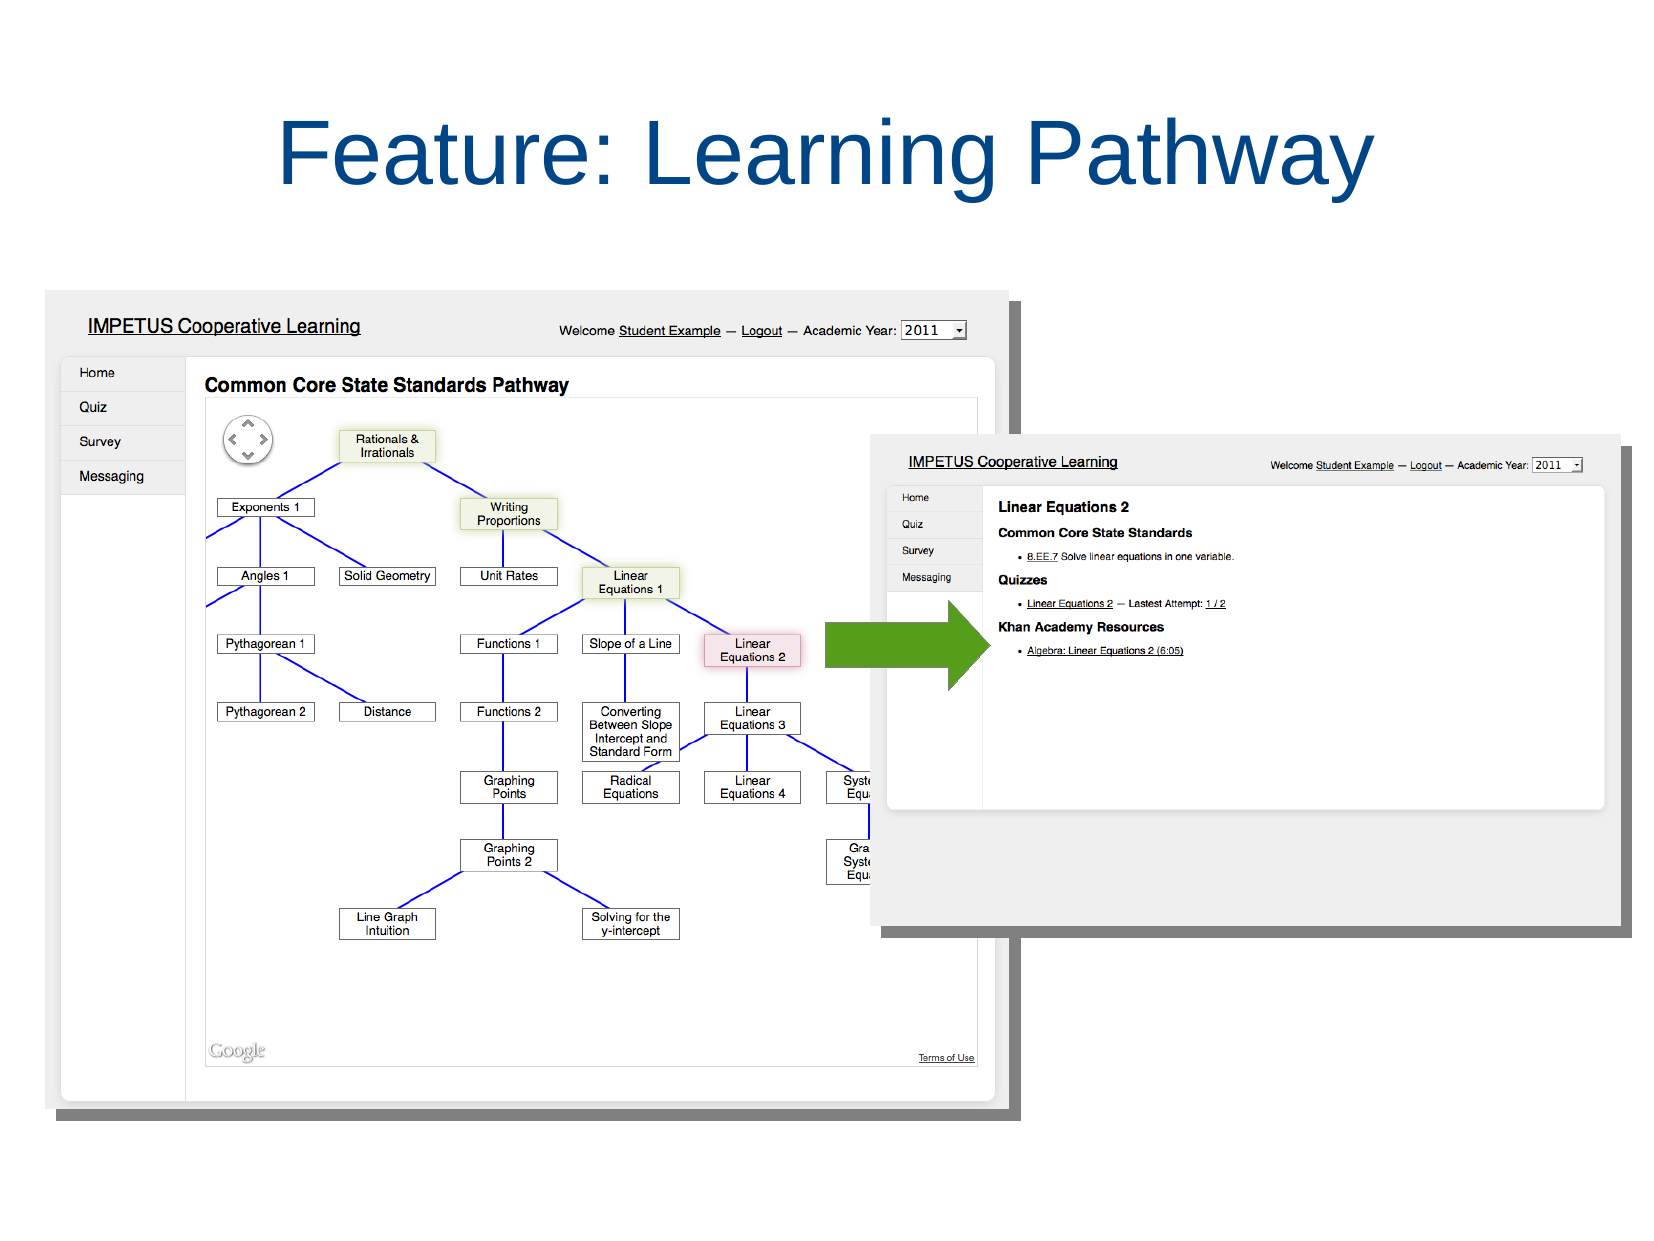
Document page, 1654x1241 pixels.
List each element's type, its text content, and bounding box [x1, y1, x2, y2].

text_box [825, 600, 991, 691]
picture [45, 290, 1621, 1109]
title Feature: Learning Pathway [82, 49, 1571, 257]
